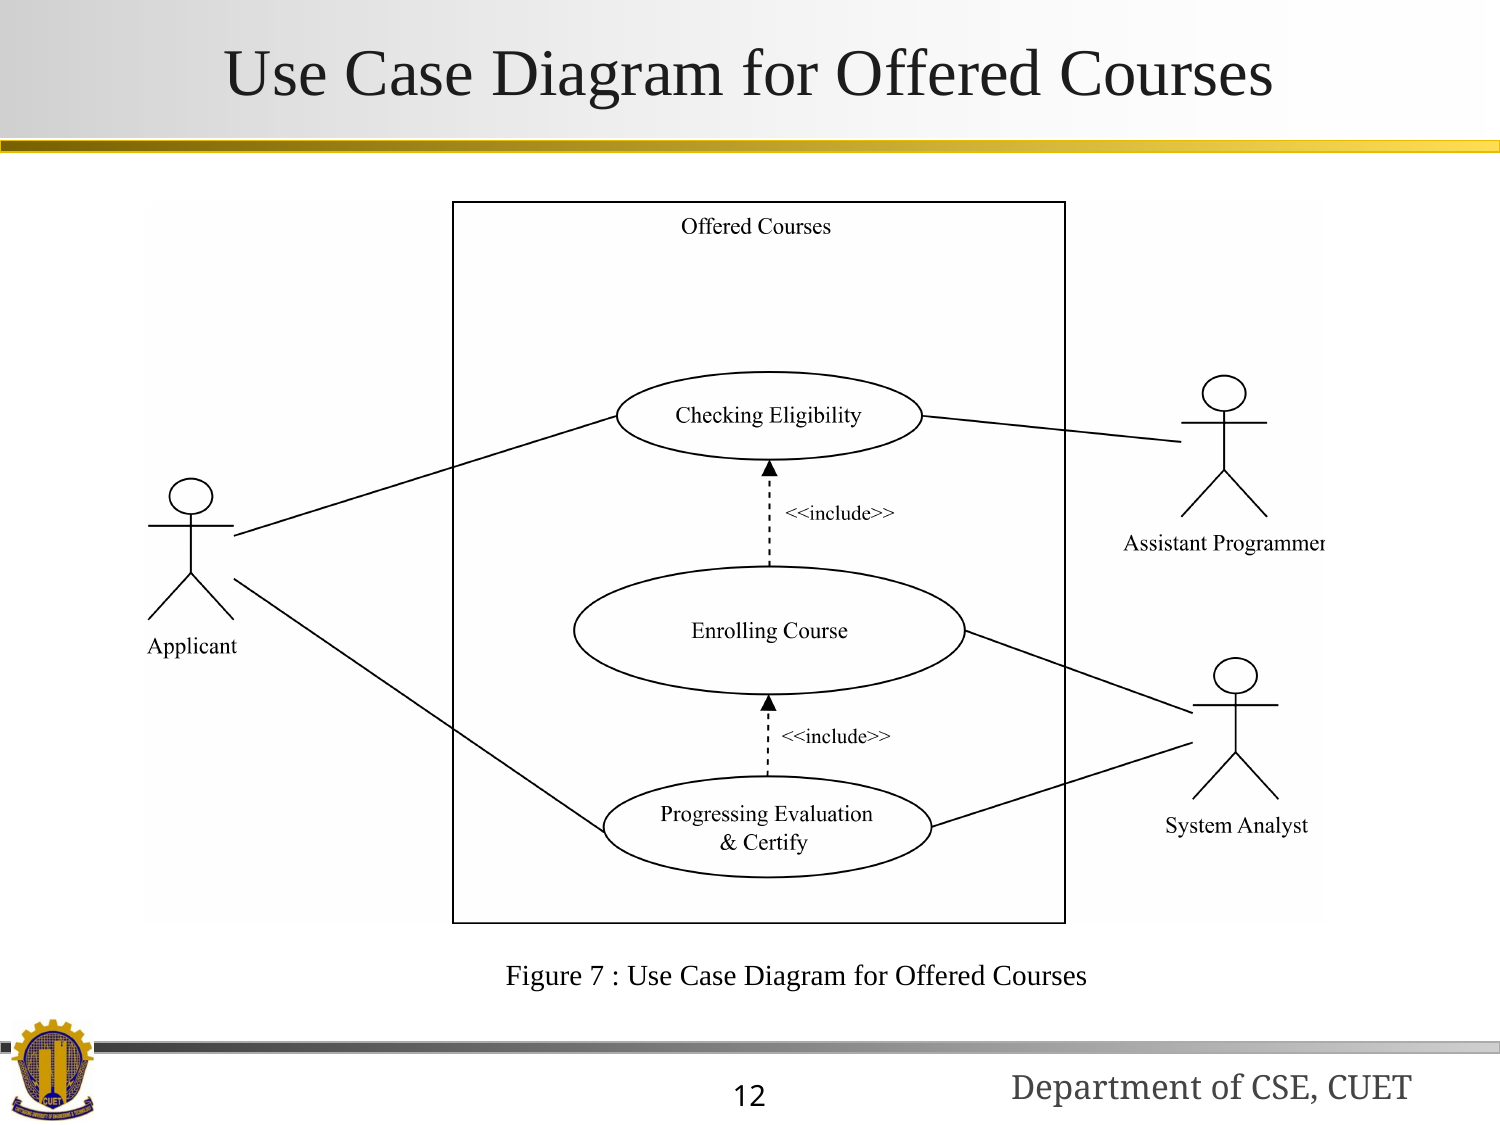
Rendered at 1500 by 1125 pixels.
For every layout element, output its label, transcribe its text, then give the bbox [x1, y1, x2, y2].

text_box Figure 7 : Use Case Diagram for Offered Courses [454, 941, 1132, 1007]
picture [145, 201, 1325, 924]
picture [11, 1019, 94, 1121]
title Use Case Diagram for Offered Courses [0, 0, 1500, 138]
